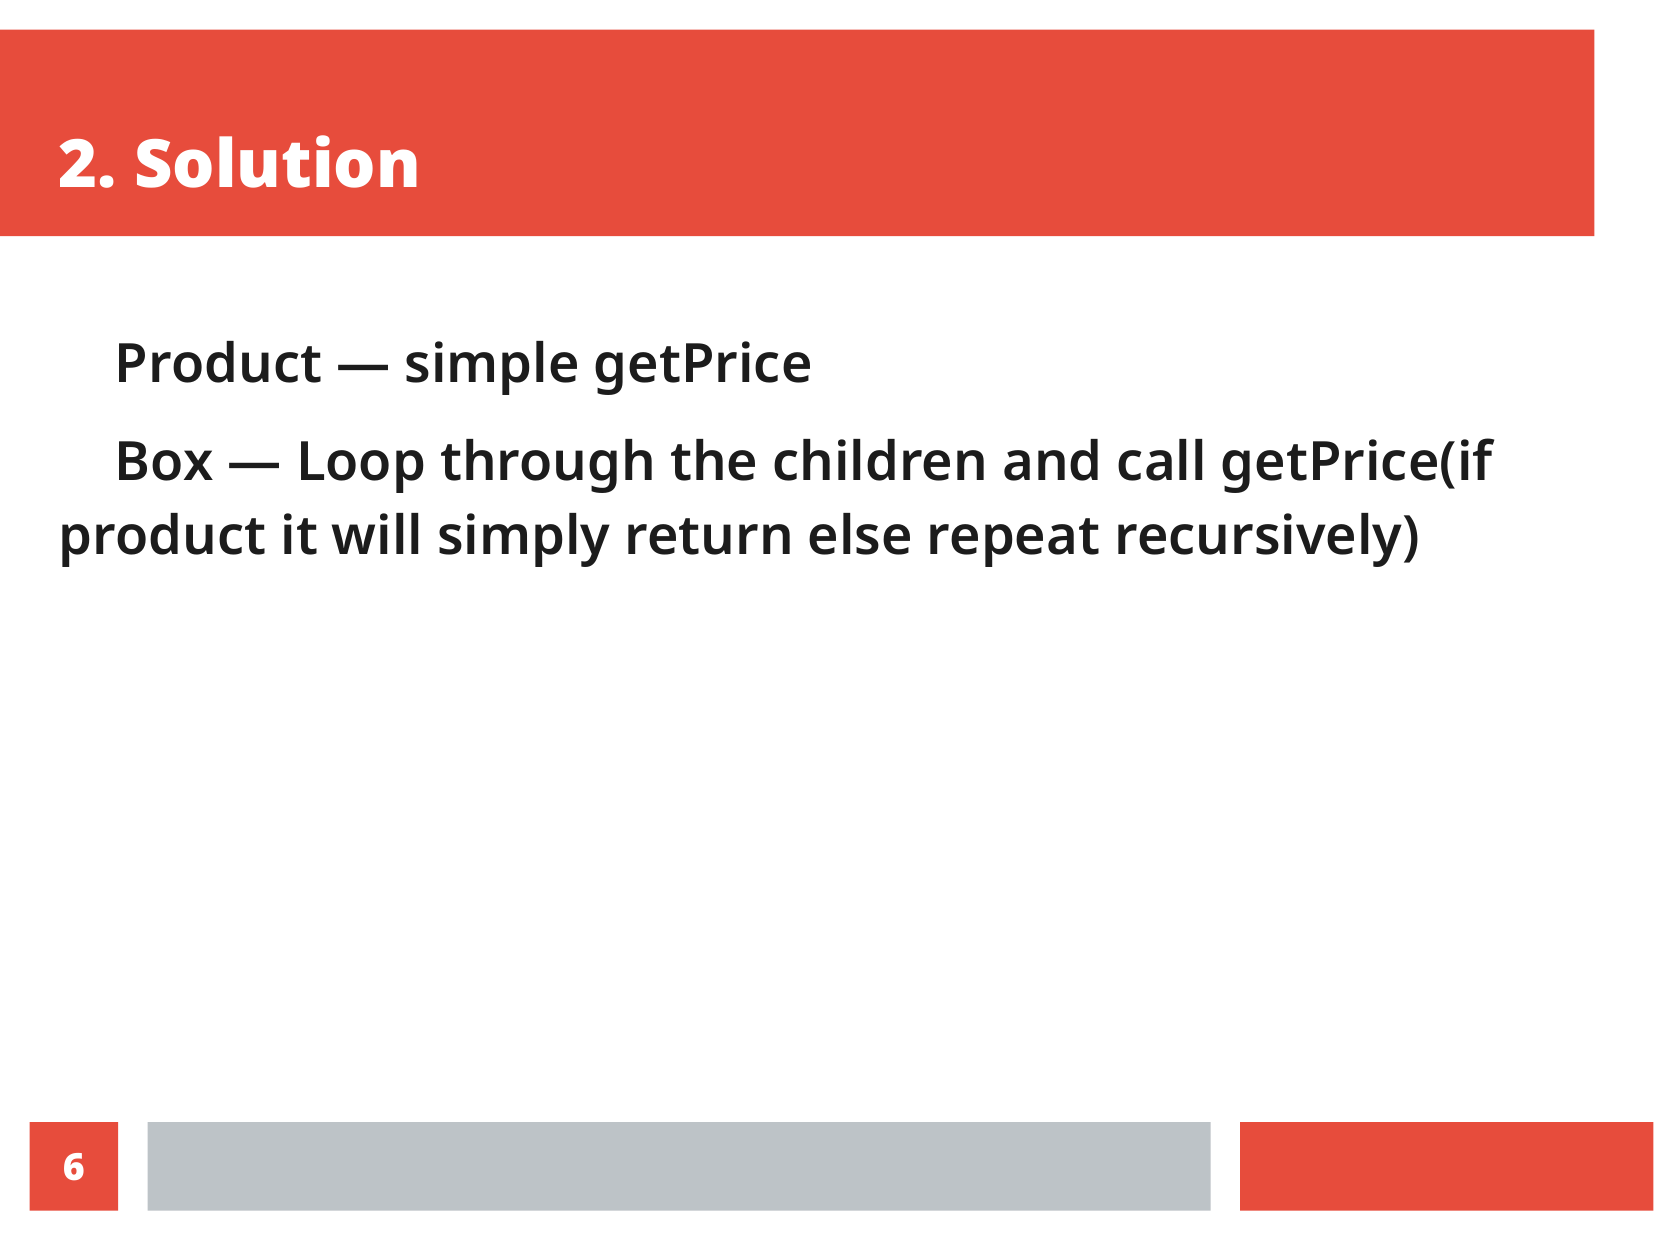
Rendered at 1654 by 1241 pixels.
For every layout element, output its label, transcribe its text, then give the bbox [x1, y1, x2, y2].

title 2. Solution [59, 59, 1595, 207]
list Product — simple getPrice Box — Loop through the children and call getPrice(if product it will simply return else repeat recursively) [59, 324, 1565, 1093]
